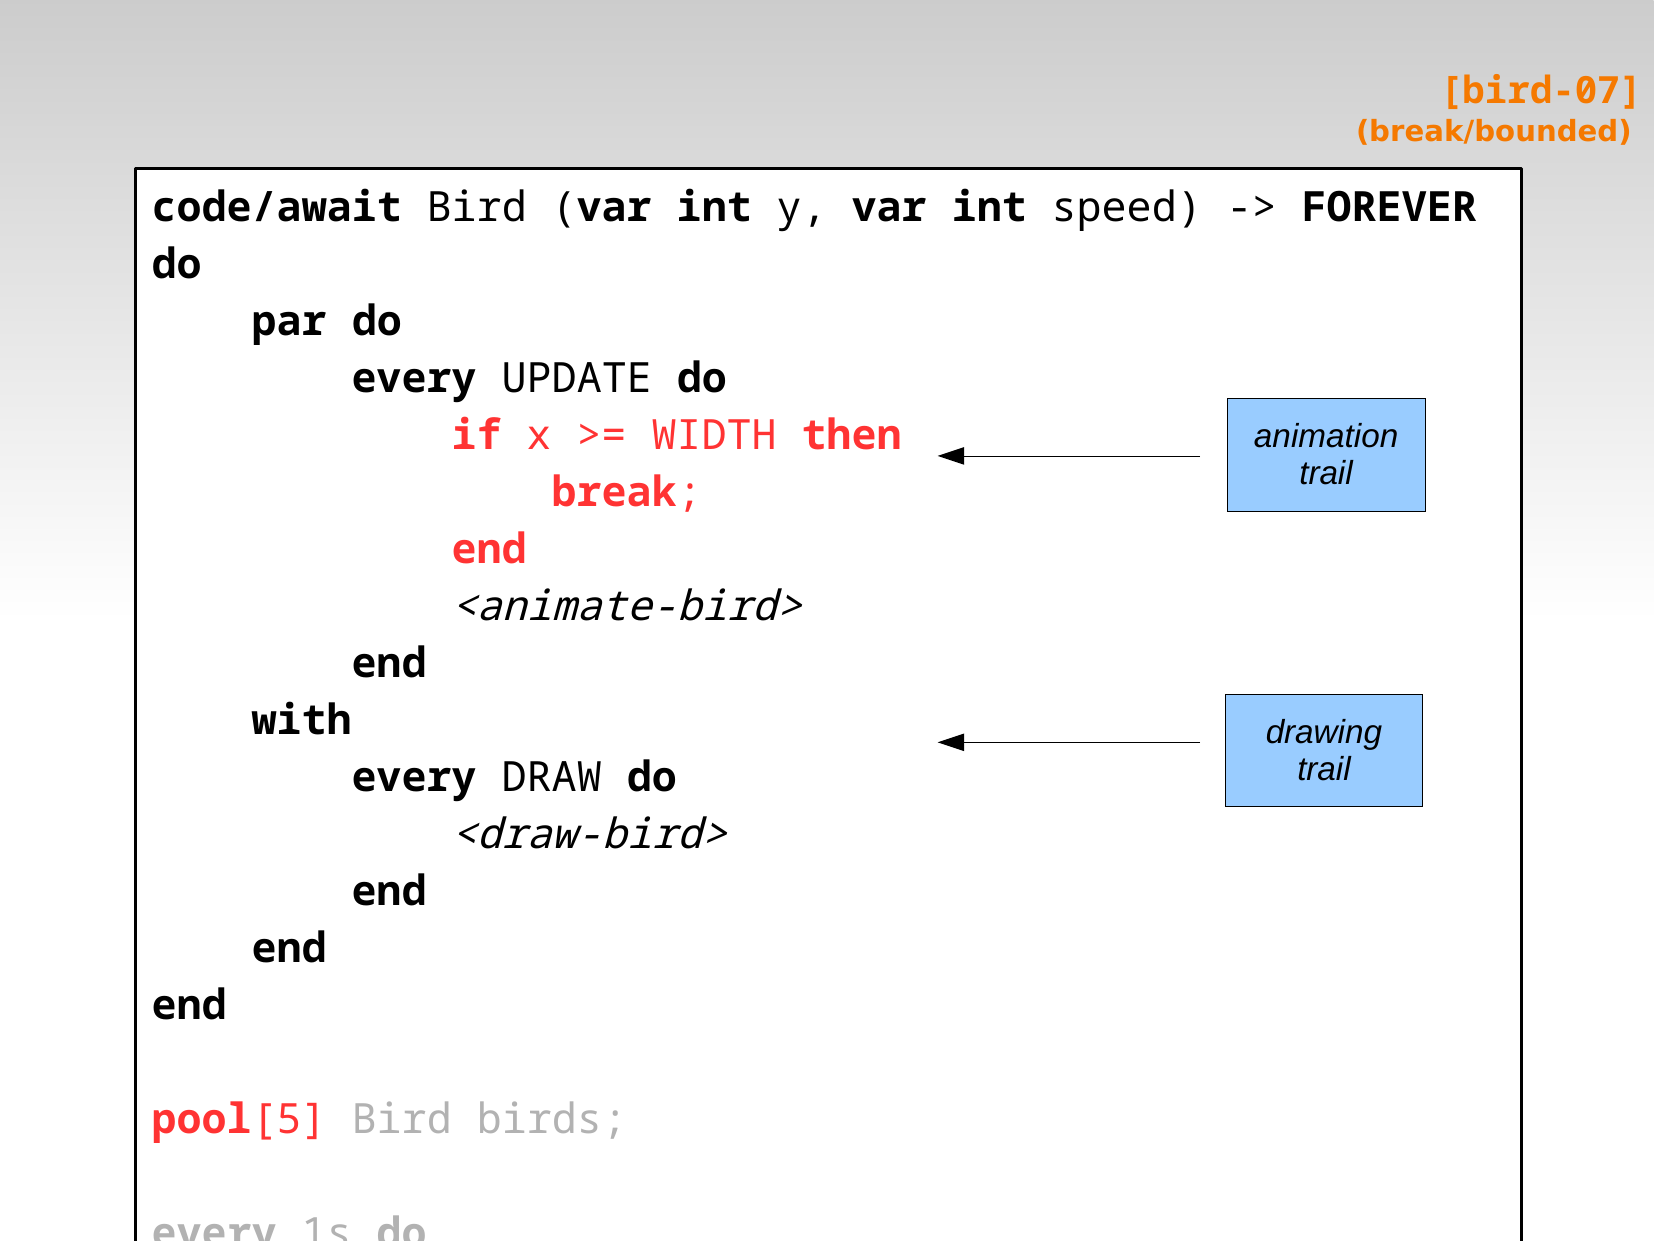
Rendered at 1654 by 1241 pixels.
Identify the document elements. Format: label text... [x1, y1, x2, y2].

text_box code/await Bird (var int y, var int speed) -> FOREVER do par do every UPDATE do if x >= WIDTH then break; end <animate-bird> end with every DRAW do <draw-bird> end end end pool[5] Bird birds; every 1s do spawn Bird(...) in birds; end [135, 168, 1522, 1227]
text_box animation trail [1227, 398, 1426, 512]
title [bird-07] (break/bounded) [154, 2, 1643, 210]
text_box drawing trail [1225, 694, 1423, 807]
